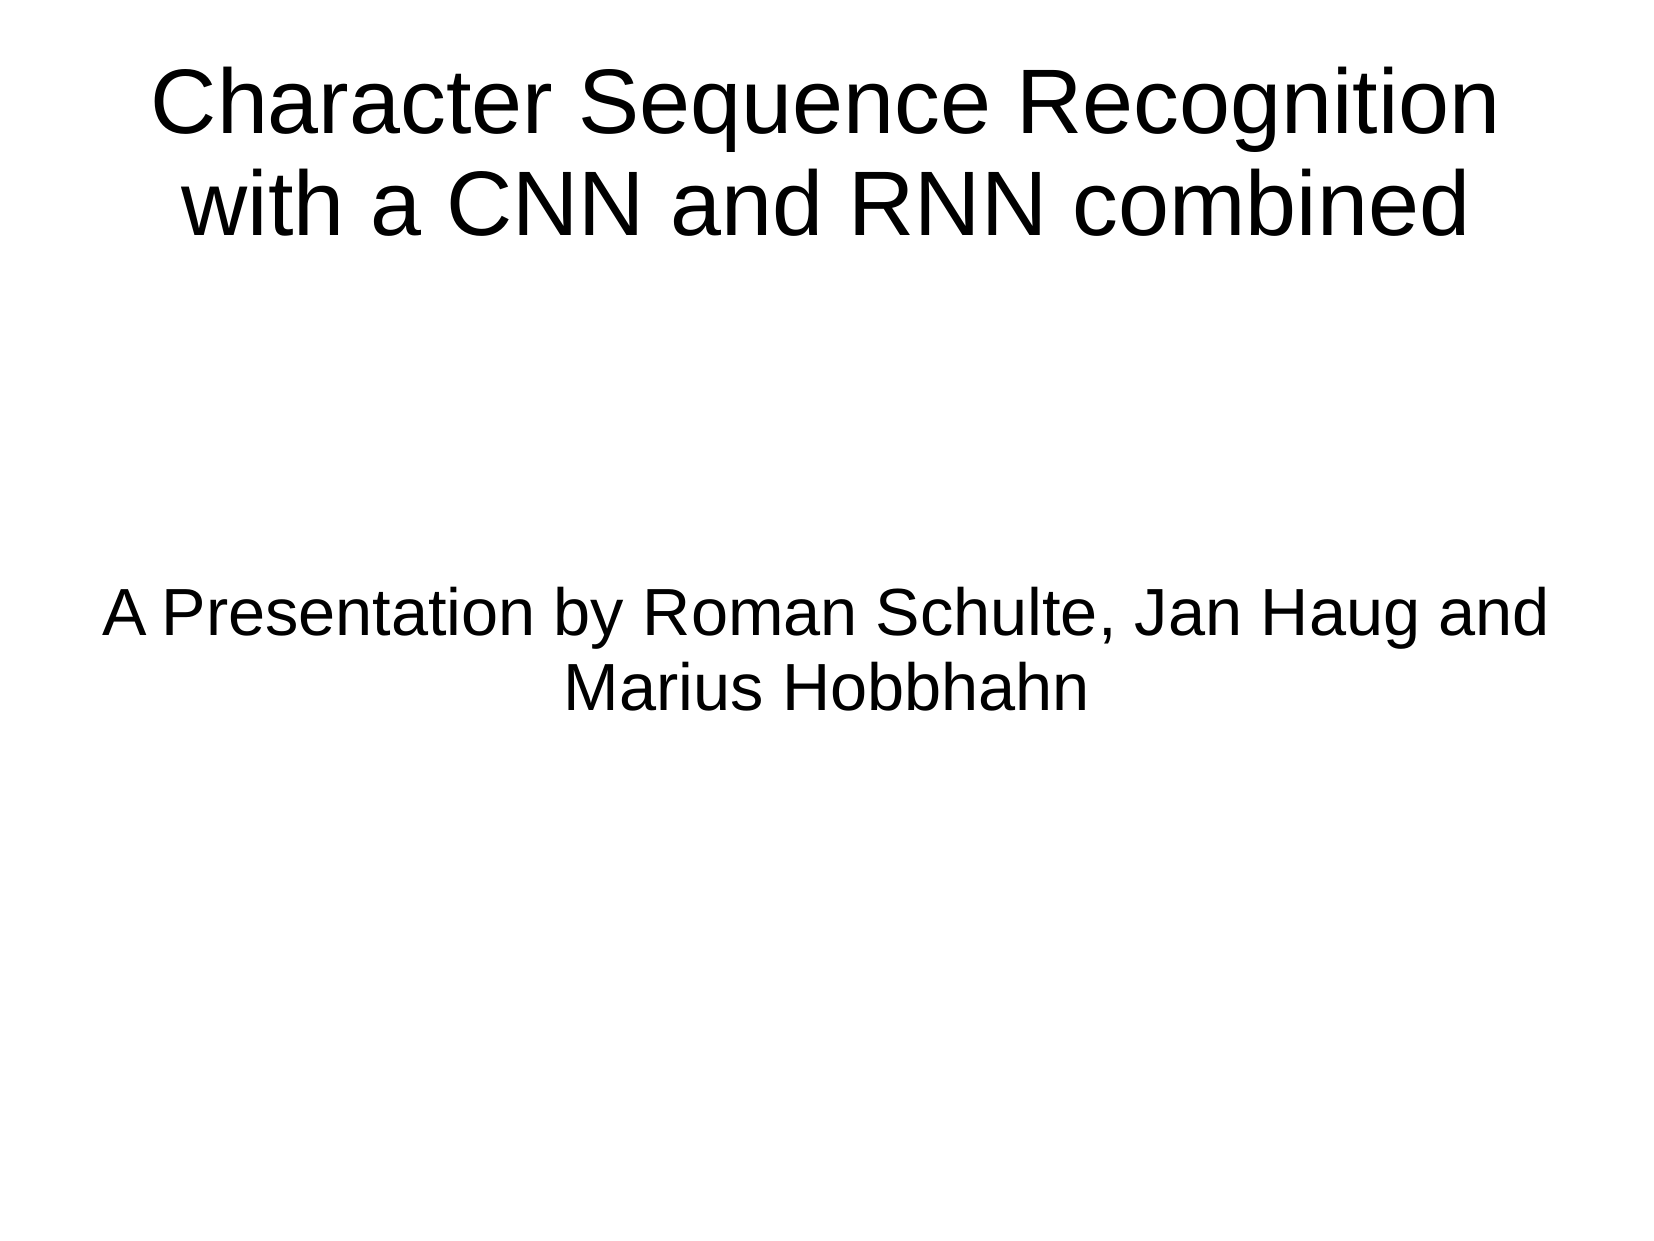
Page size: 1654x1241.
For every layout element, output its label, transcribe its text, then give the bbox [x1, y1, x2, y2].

subtitle A Presentation by Roman Schulte, Jan Haug and Marius Hobbhahn [82, 290, 1571, 1010]
title Character Sequence Recognition with a CNN and RNN combined [82, 49, 1571, 257]
